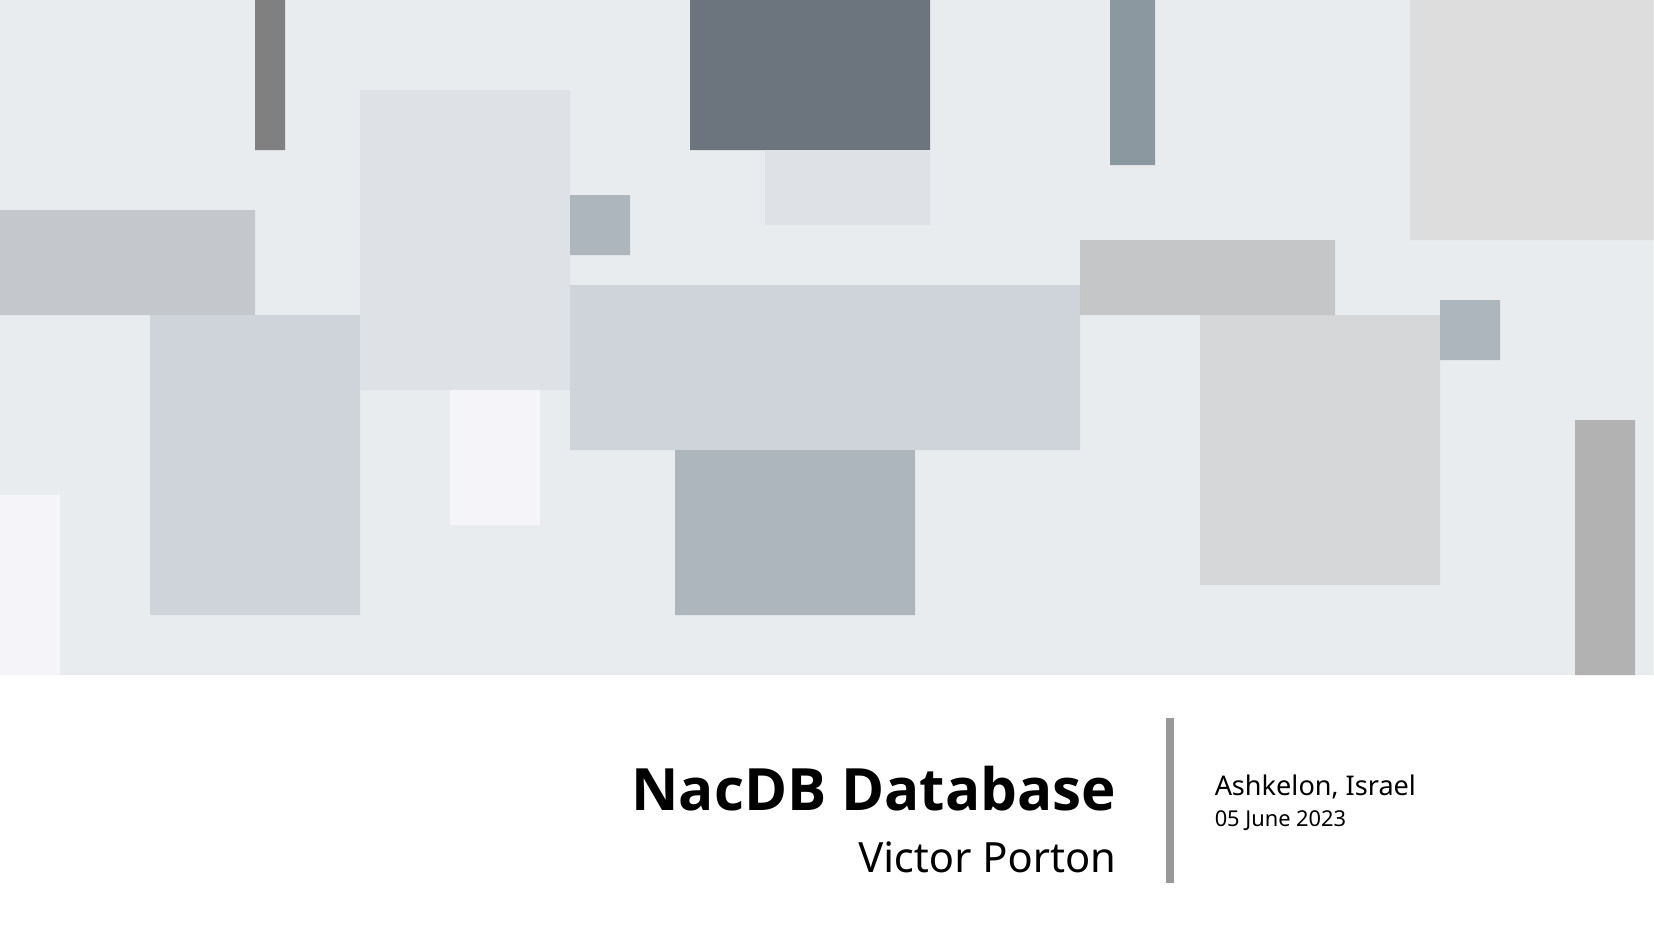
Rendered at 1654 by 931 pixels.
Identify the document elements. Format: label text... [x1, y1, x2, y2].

text_box Ashkelon, Israel 05 June 2023 [1200, 759, 1591, 841]
text_box NacDB Database Victor Porton [487, 740, 1131, 892]
